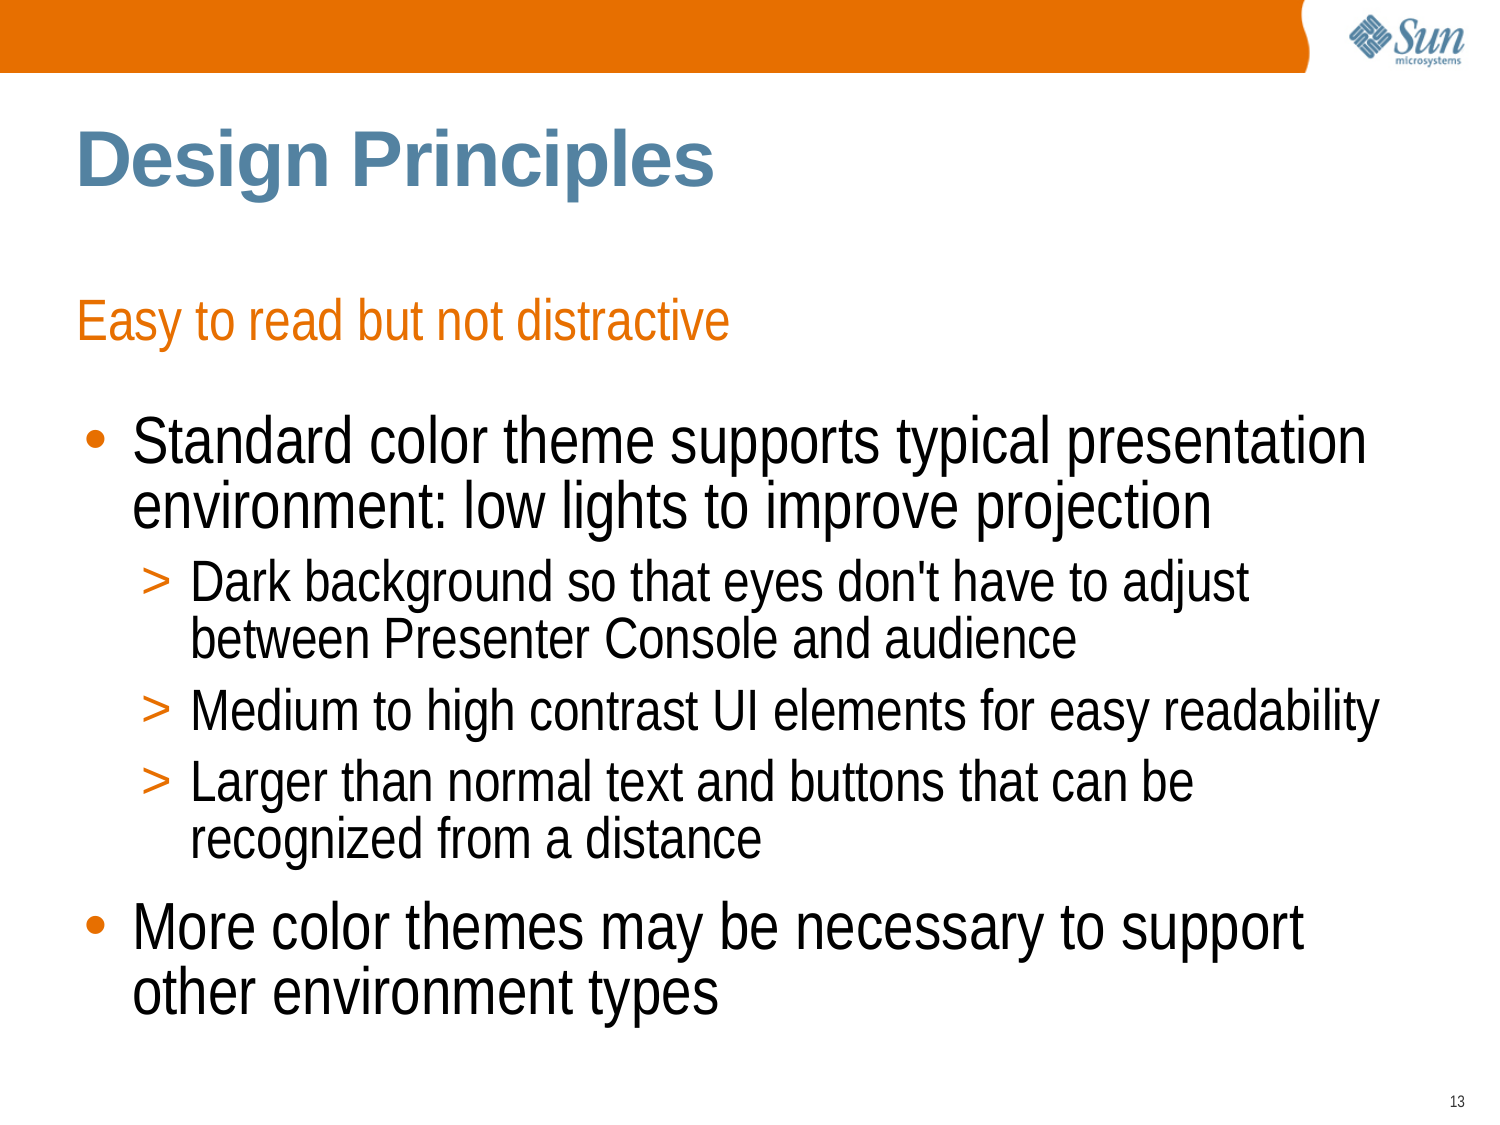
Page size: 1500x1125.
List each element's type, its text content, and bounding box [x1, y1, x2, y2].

title Design Principles [75, 123, 1437, 227]
text_box Easy to read but not distractive [76, 295, 1345, 364]
picture [0, 0, 1500, 73]
list Standard color theme supports typical presentation environment: low lights to improve projection Dark background so that eyes don't have to adjust between Presenter Console and audience Medium to high contrast UI elements for easy readability Larger than normal text and buttons that can be recognized from a distance More color themes may be necessary to support other environment types [64, 411, 1401, 1033]
